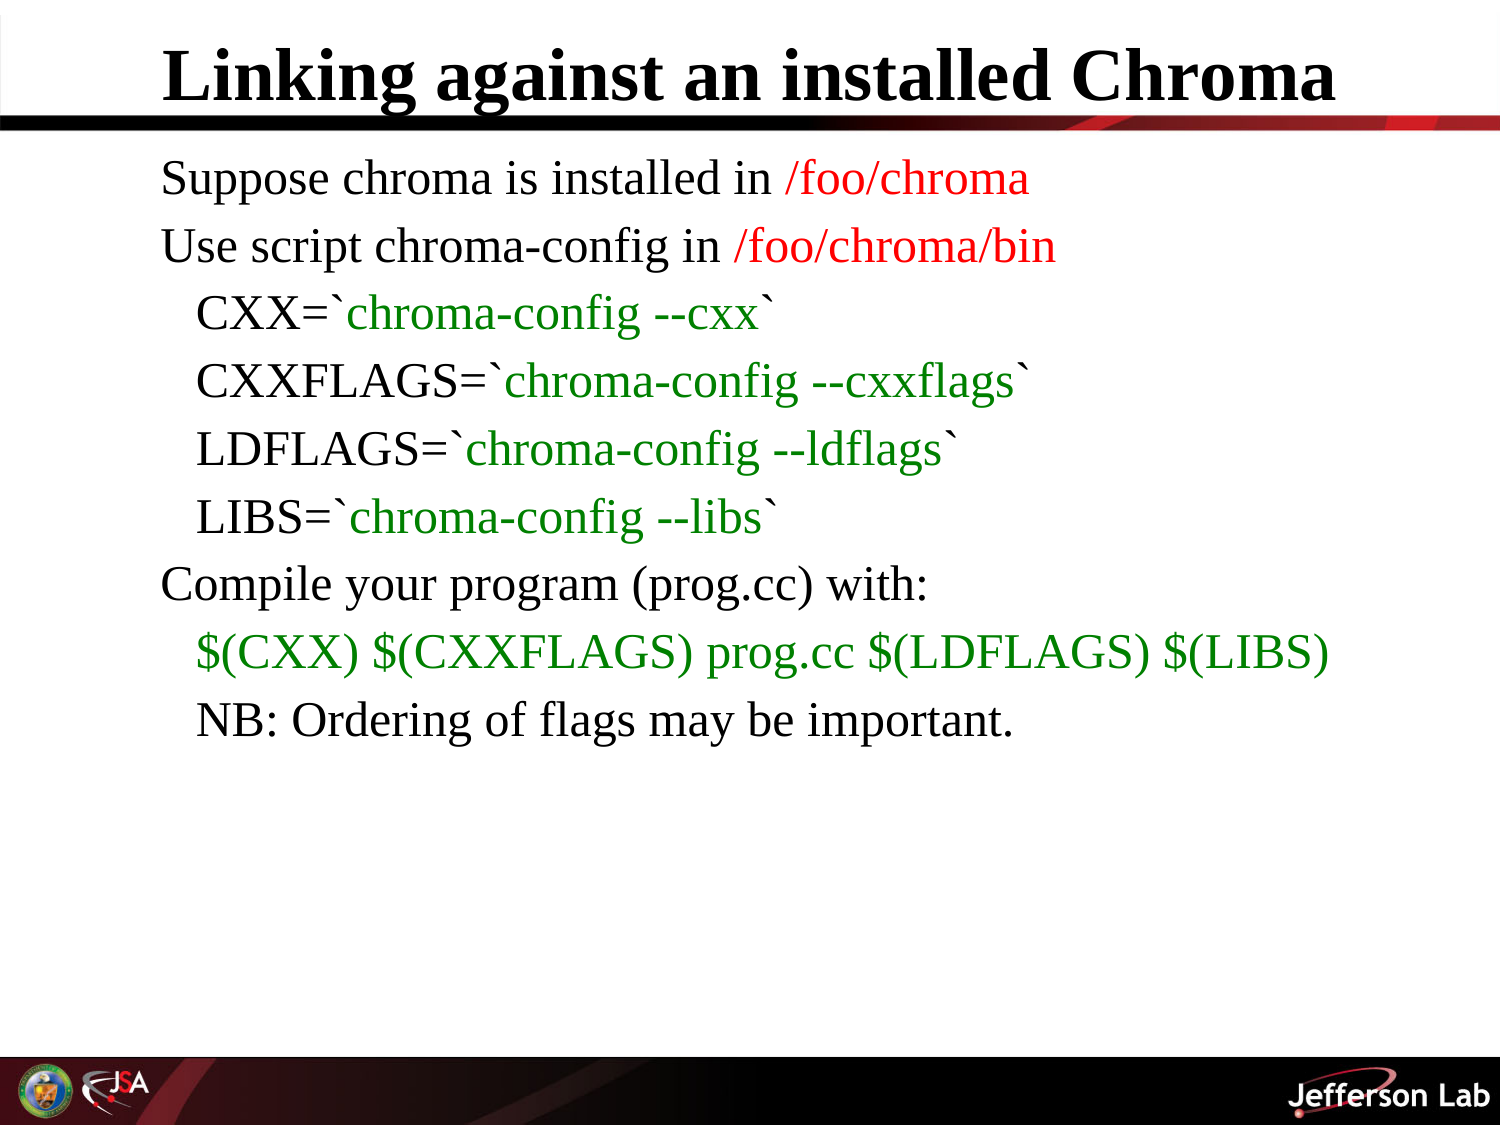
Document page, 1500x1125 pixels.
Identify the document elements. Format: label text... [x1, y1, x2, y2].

picture [0, 0, 1500, 1125]
list Suppose chroma is installed in /foo/chroma Use script chroma-config in /foo/chroma/bin CXX=`chroma-config --cxx` CXXFLAGS=`chroma-config --cxxflags` LDFLAGS=`chroma-config --ldflags` LIBS=`chroma-config --libs` Compile your program (prog.cc) with: $(CXX) $(CXXFLAGS) prog.cc $(LDFLAGS) $(LIBS) NB: Ordering of flags may be important. [125, 149, 1401, 1011]
title Linking against an installed Chroma [112, 7, 1388, 143]
